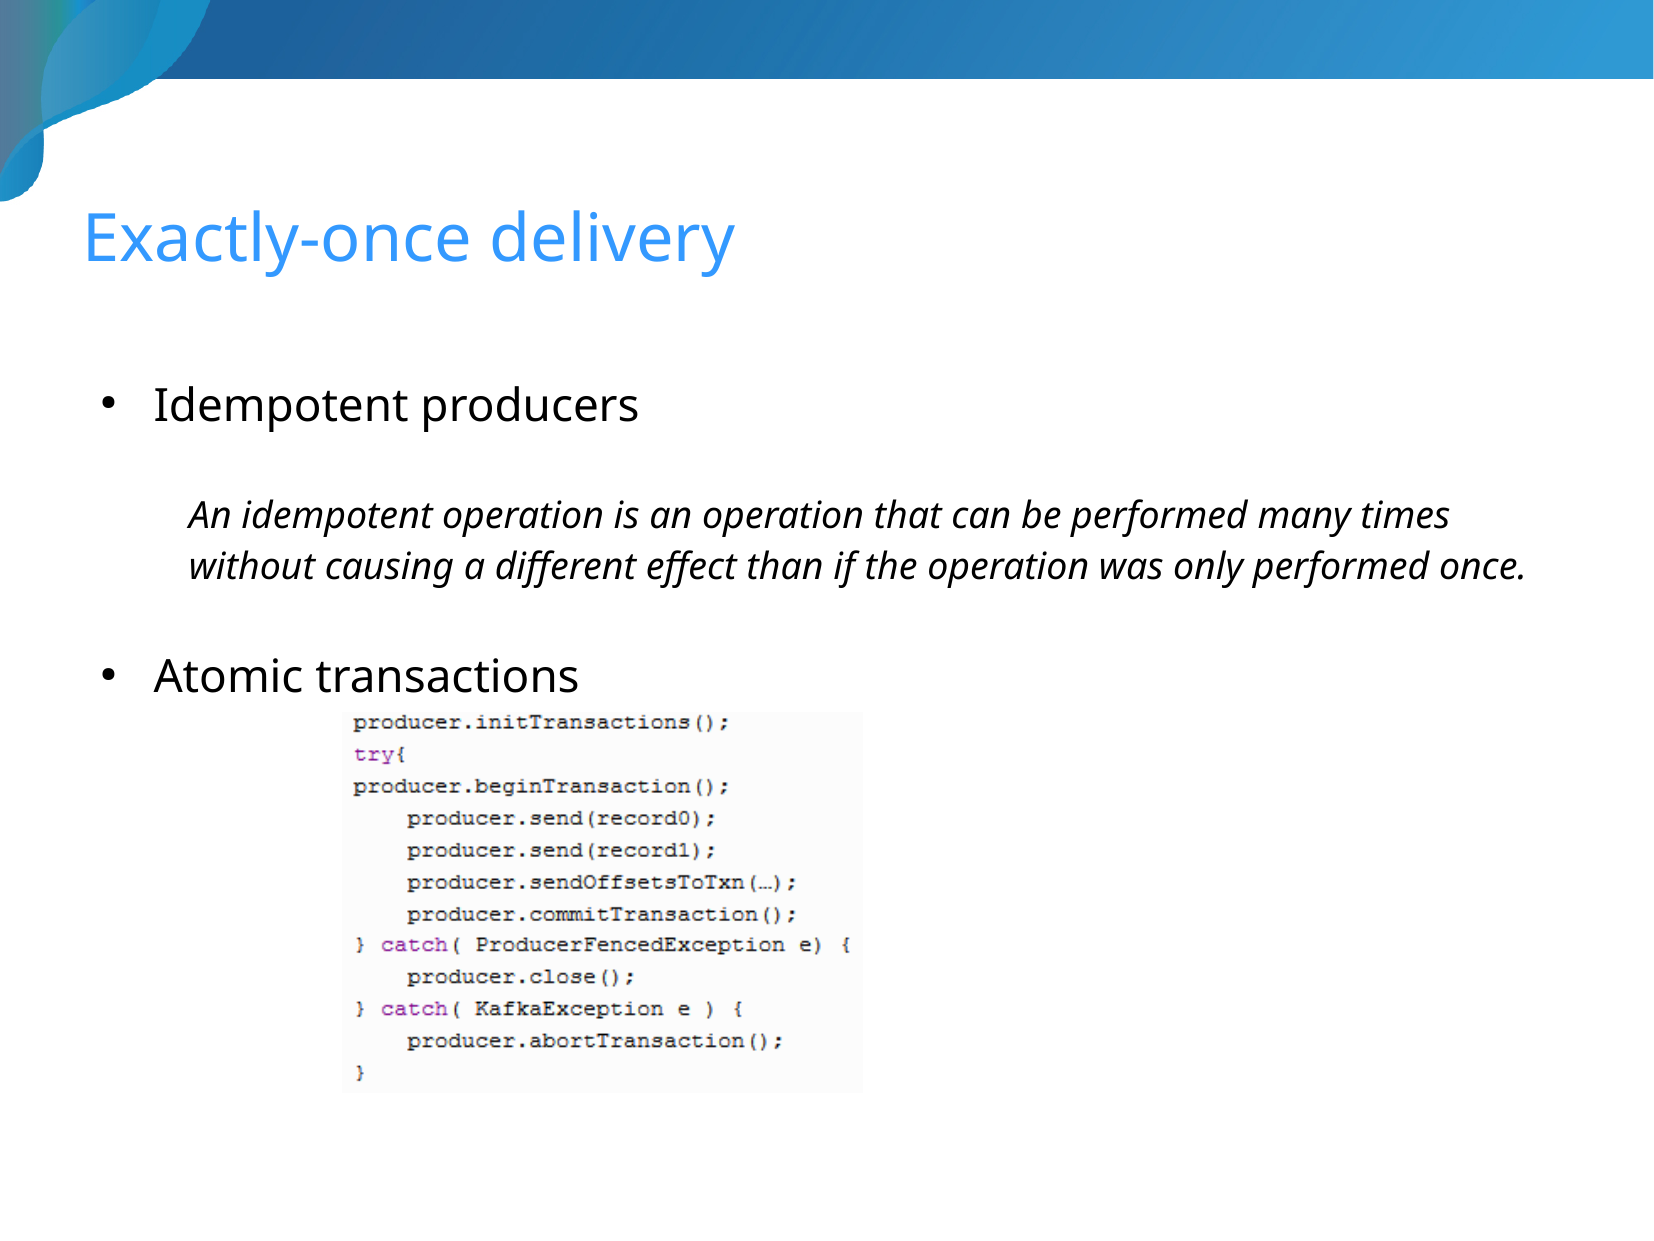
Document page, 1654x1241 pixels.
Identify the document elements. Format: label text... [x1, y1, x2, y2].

list Idempotent producers An idempotent operation is an operation that can be performed many times without causing a different effect than if the operation was only performed once. Atomic transactions [82, 372, 1571, 1093]
picture [0, 0, 1654, 1241]
title Exactly-once delivery [82, 132, 1571, 340]
